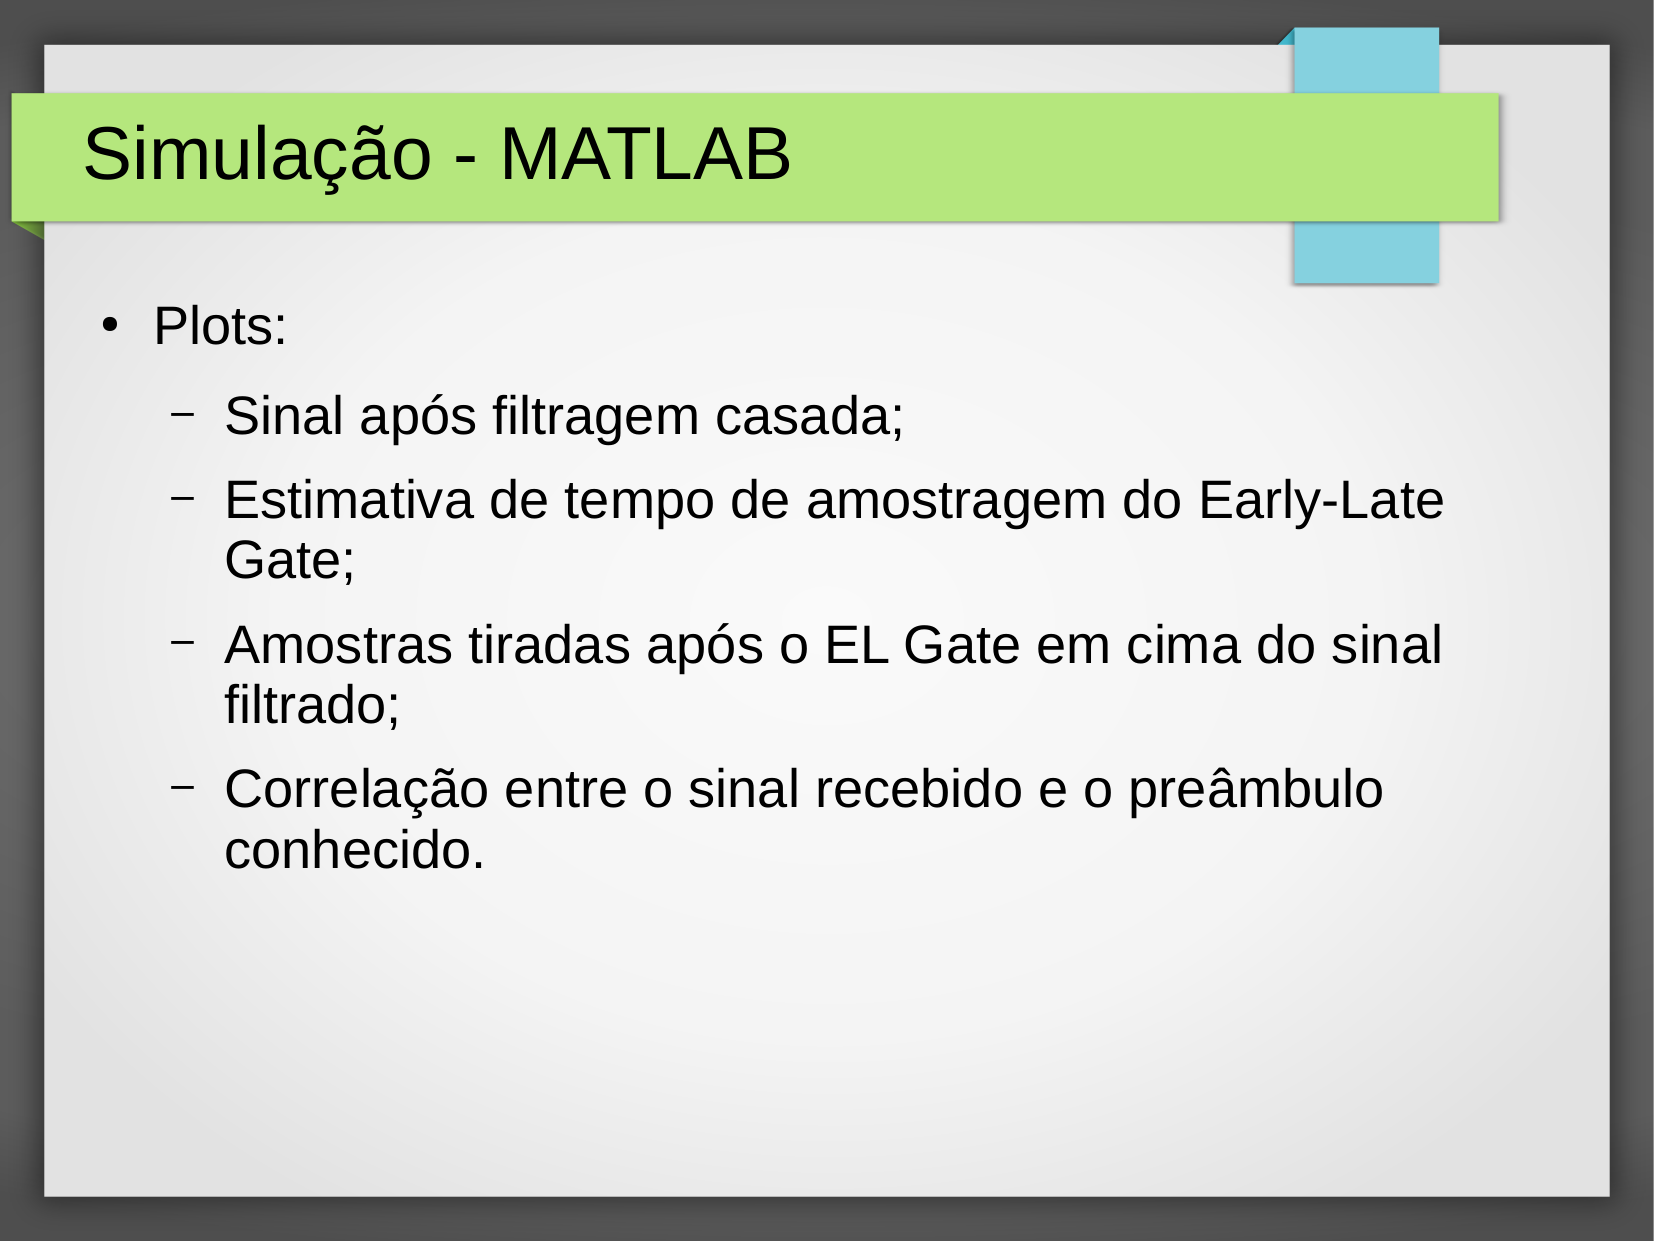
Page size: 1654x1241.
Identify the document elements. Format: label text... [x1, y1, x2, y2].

picture [0, 0, 1654, 1241]
list Plots: Sinal após filtragem casada; Estimativa de tempo de amostragem do Early-Late Gate; Amostras tiradas após o EL Gate em cima do sinal filtrado; Correlação entre o sinal recebido e o preâmbulo conhecido. [82, 295, 1571, 1015]
title Simulação - MATLAB [82, 94, 1264, 213]
